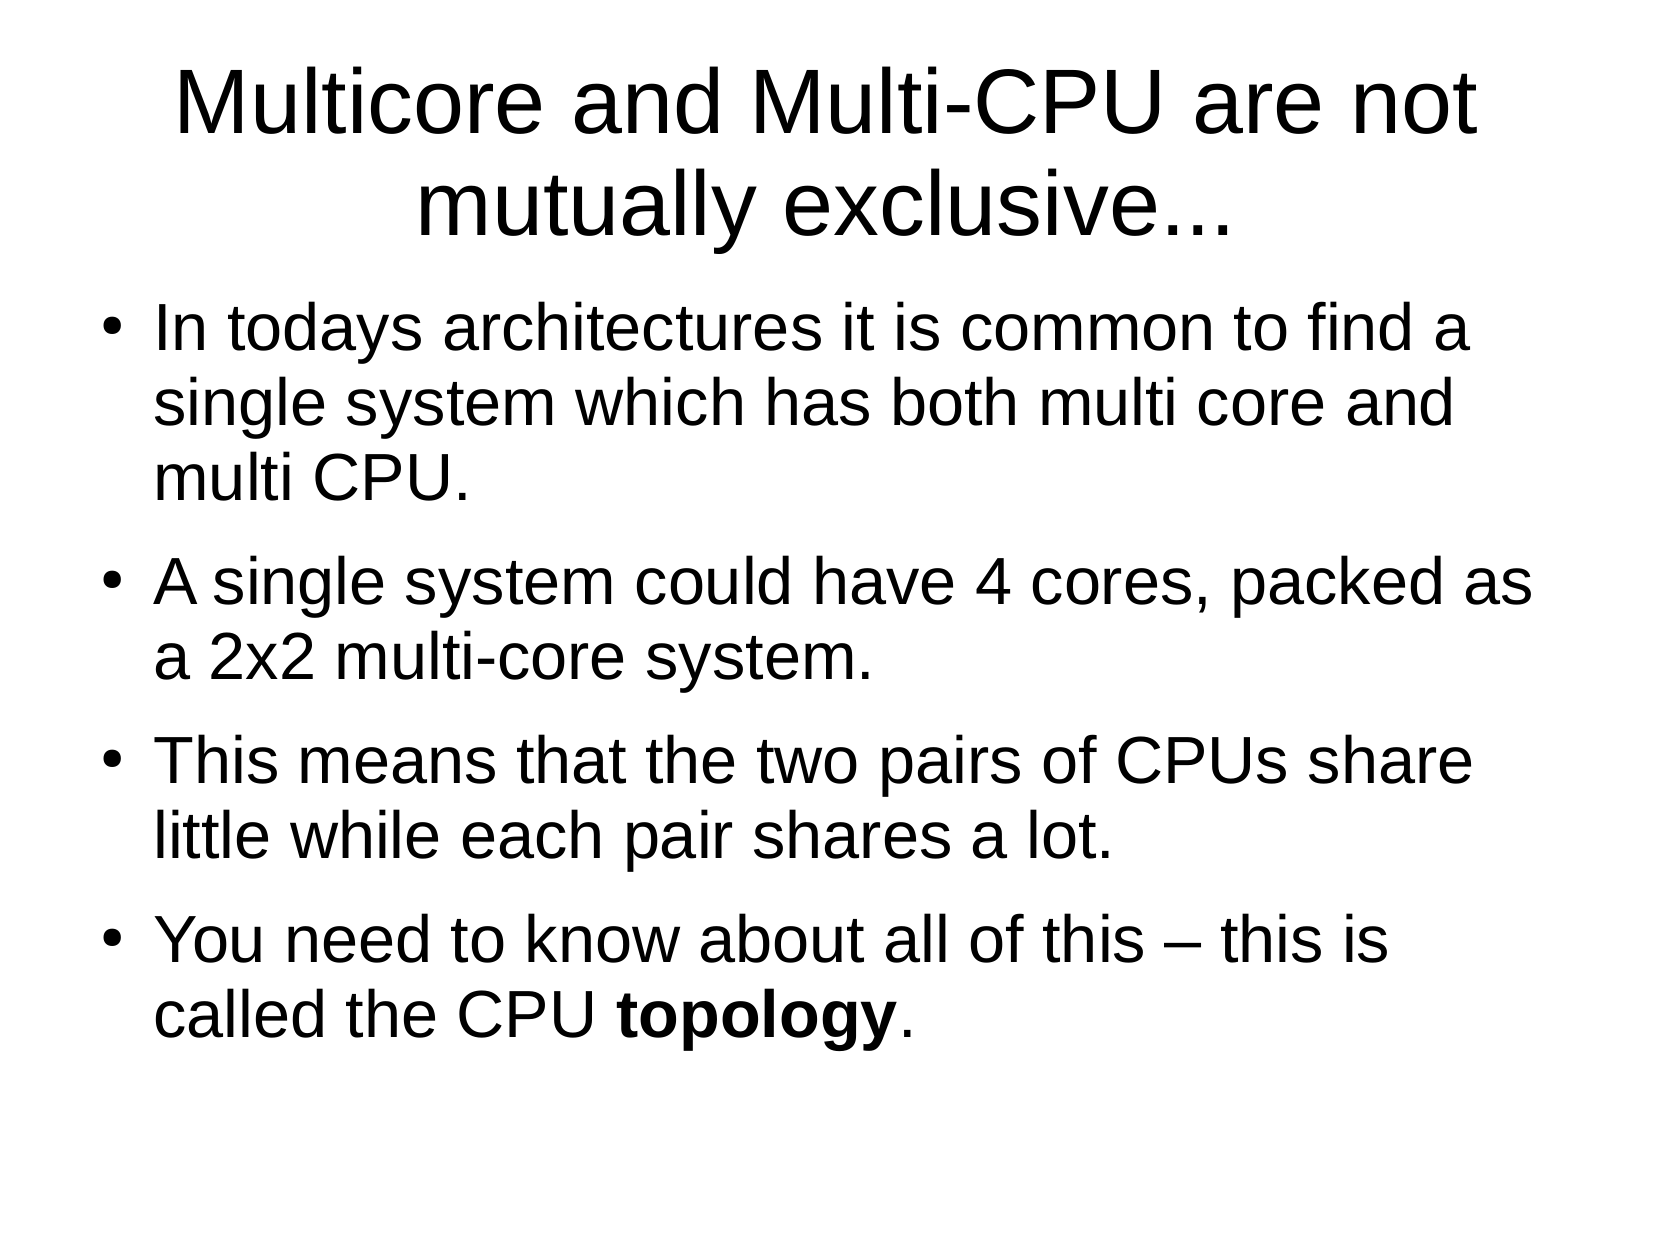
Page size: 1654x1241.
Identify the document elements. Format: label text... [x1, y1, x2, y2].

title Multicore and Multi-CPU are not mutually exclusive... [82, 49, 1571, 257]
list In todays architectures it is common to find a single system which has both multi core and multi CPU. A single system could have 4 cores, packed as a 2x2 multi-core system. This means that the two pairs of CPUs share little while each pair shares a lot. You need to know about all of this – this is called the CPU topology. [82, 290, 1571, 1109]
